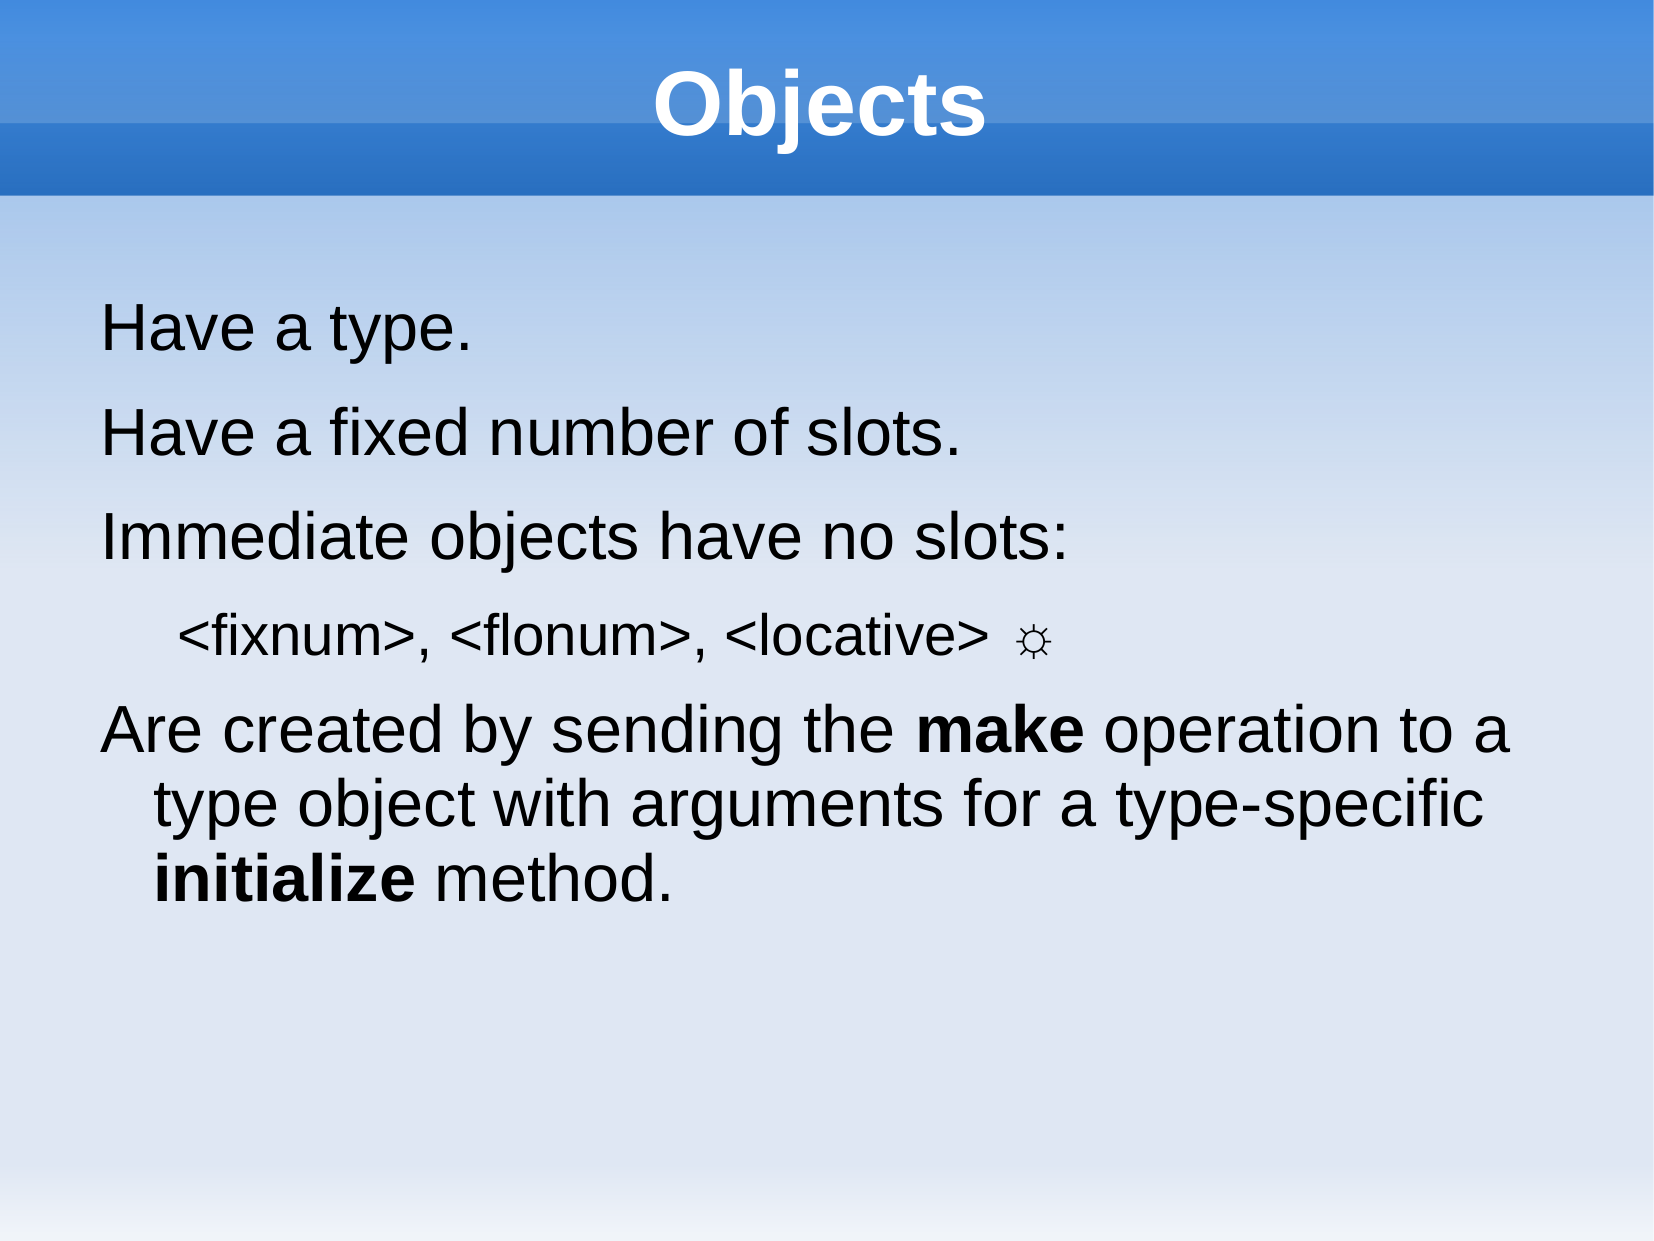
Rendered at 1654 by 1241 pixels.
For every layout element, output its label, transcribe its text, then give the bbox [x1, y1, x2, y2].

title Objects [76, 7, 1565, 200]
list Have a type. Have a fixed number of slots. Immediate objects have no slots: <fixnum>, <flonum>, <locative> ☼ Are created by sending the make operation to a type object with arguments for a type-specific initialize method. [82, 290, 1571, 1094]
picture [0, 0, 1654, 1241]
